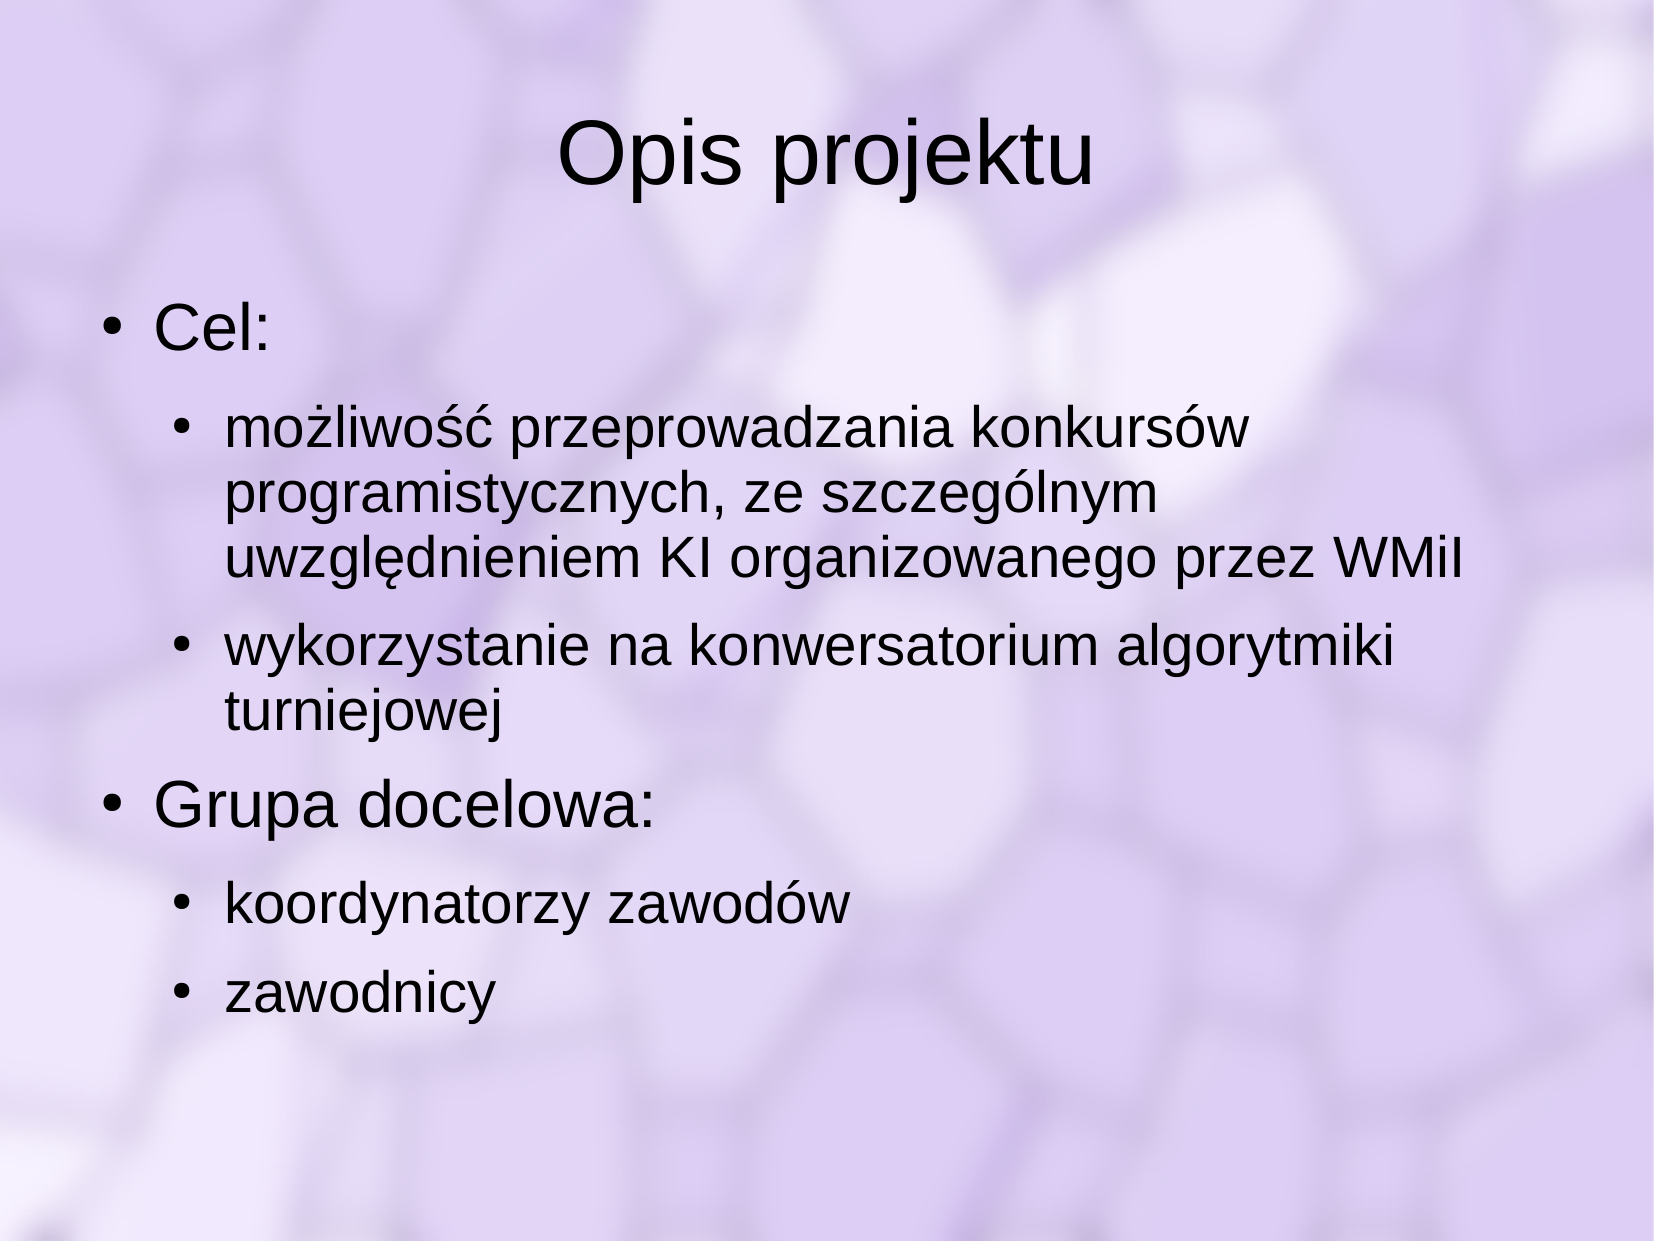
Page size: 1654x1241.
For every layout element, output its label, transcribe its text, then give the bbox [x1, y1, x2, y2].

title Opis projektu [82, 49, 1571, 257]
picture [0, 0, 1654, 1241]
list Cel: możliwość przeprowadzania konkursów programistycznych, ze szczególnym uwzględnieniem KI organizowanego przez WMiI wykorzystanie na konwersatorium algorytmiki turniejowej Grupa docelowa: koordynatorzy zawodów zawodnicy [82, 290, 1571, 1216]
